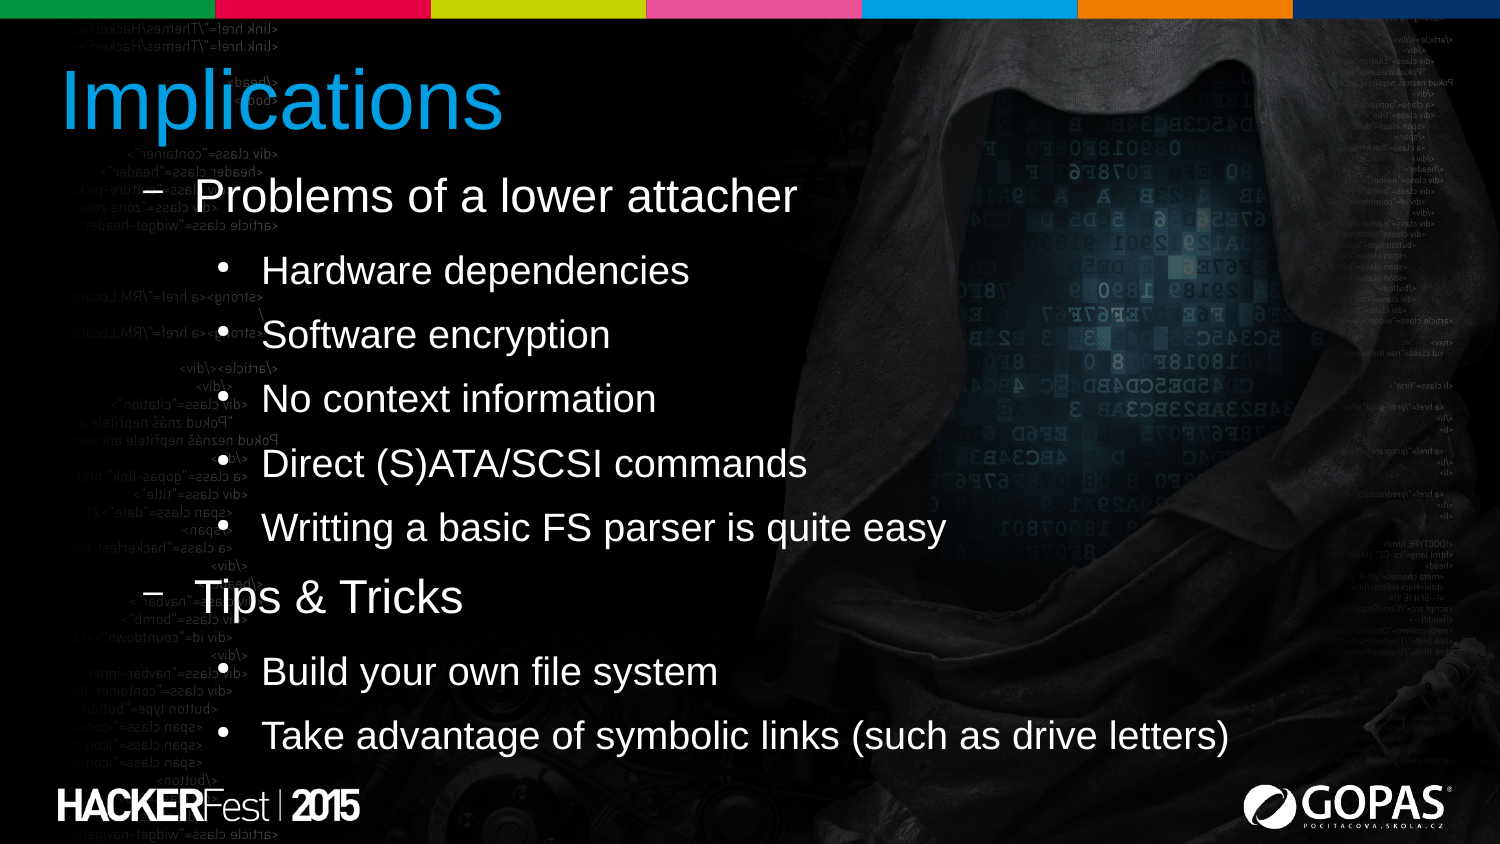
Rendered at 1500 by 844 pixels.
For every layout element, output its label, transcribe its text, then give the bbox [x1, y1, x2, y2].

picture [0, 19, 1500, 844]
title Implications [59, 44, 1445, 147]
list Problems of a lower attacher Hardware dependencies Software encryption No context information Direct (S)ATA/SCSI commands Writting a basic FS parser is quite easy Tips & Tricks Build your own file system Take advantage of symbolic links (such as drive letters) [59, 165, 1445, 763]
